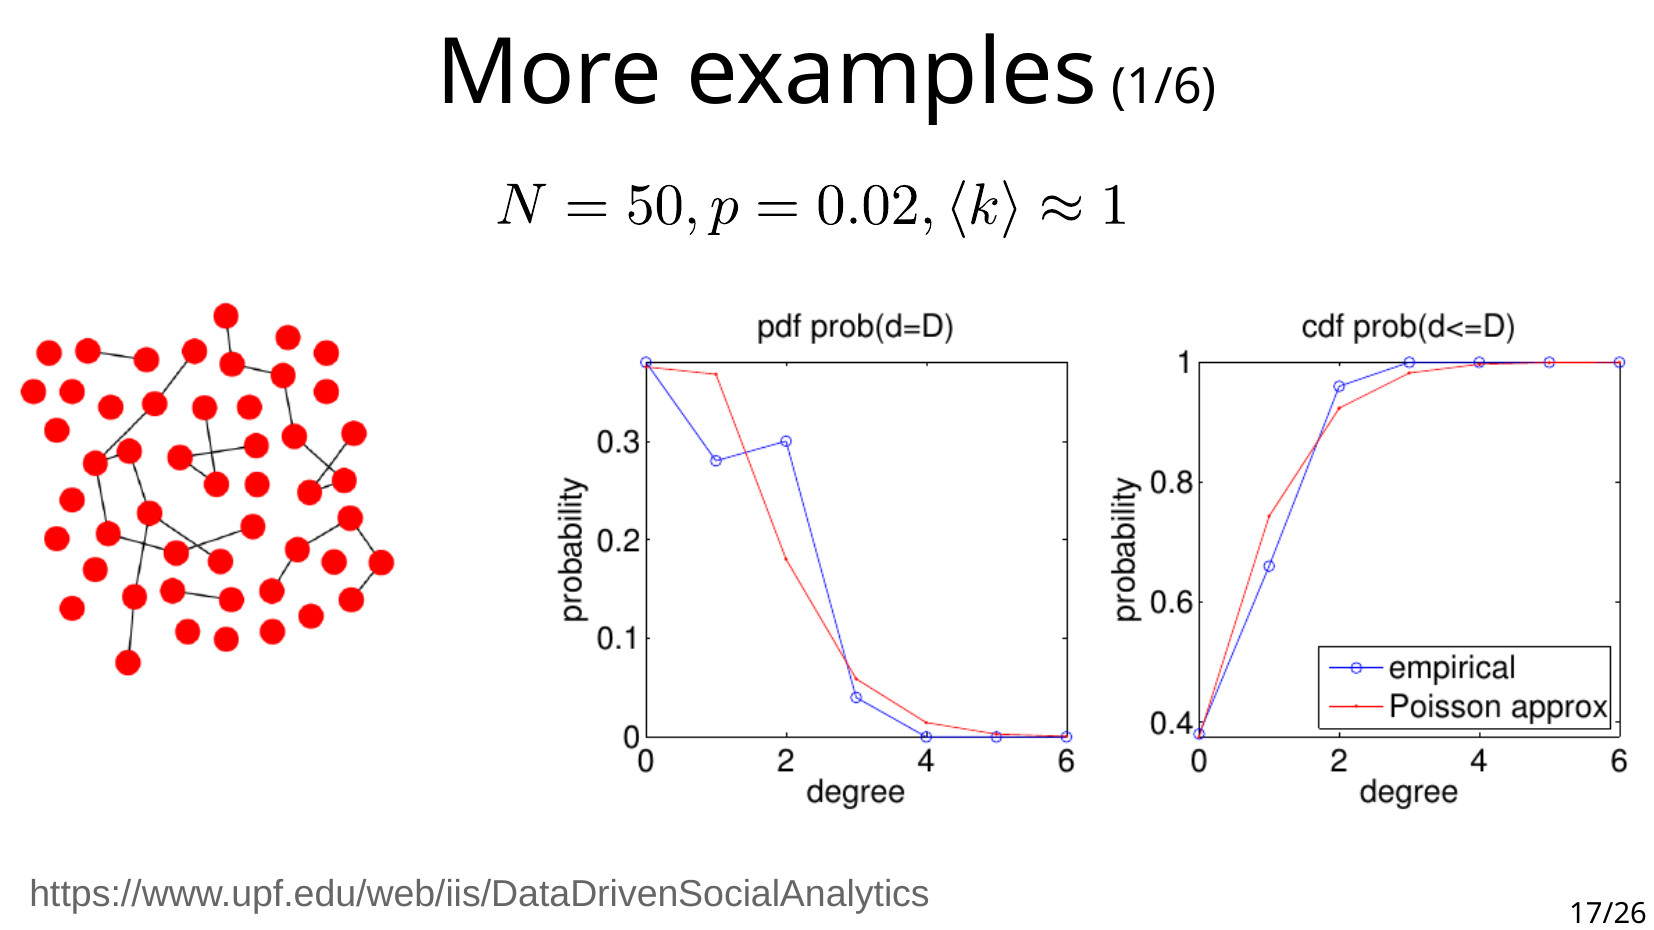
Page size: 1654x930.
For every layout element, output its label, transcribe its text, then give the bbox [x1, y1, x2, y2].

text_box https://www.upf.edu/web/iis/DataDrivenSocialAnalytics [14, 864, 1051, 922]
picture [0, 284, 1653, 844]
title More examples (1/6) [82, 1, 1571, 135]
text_box [495, 180, 1130, 239]
